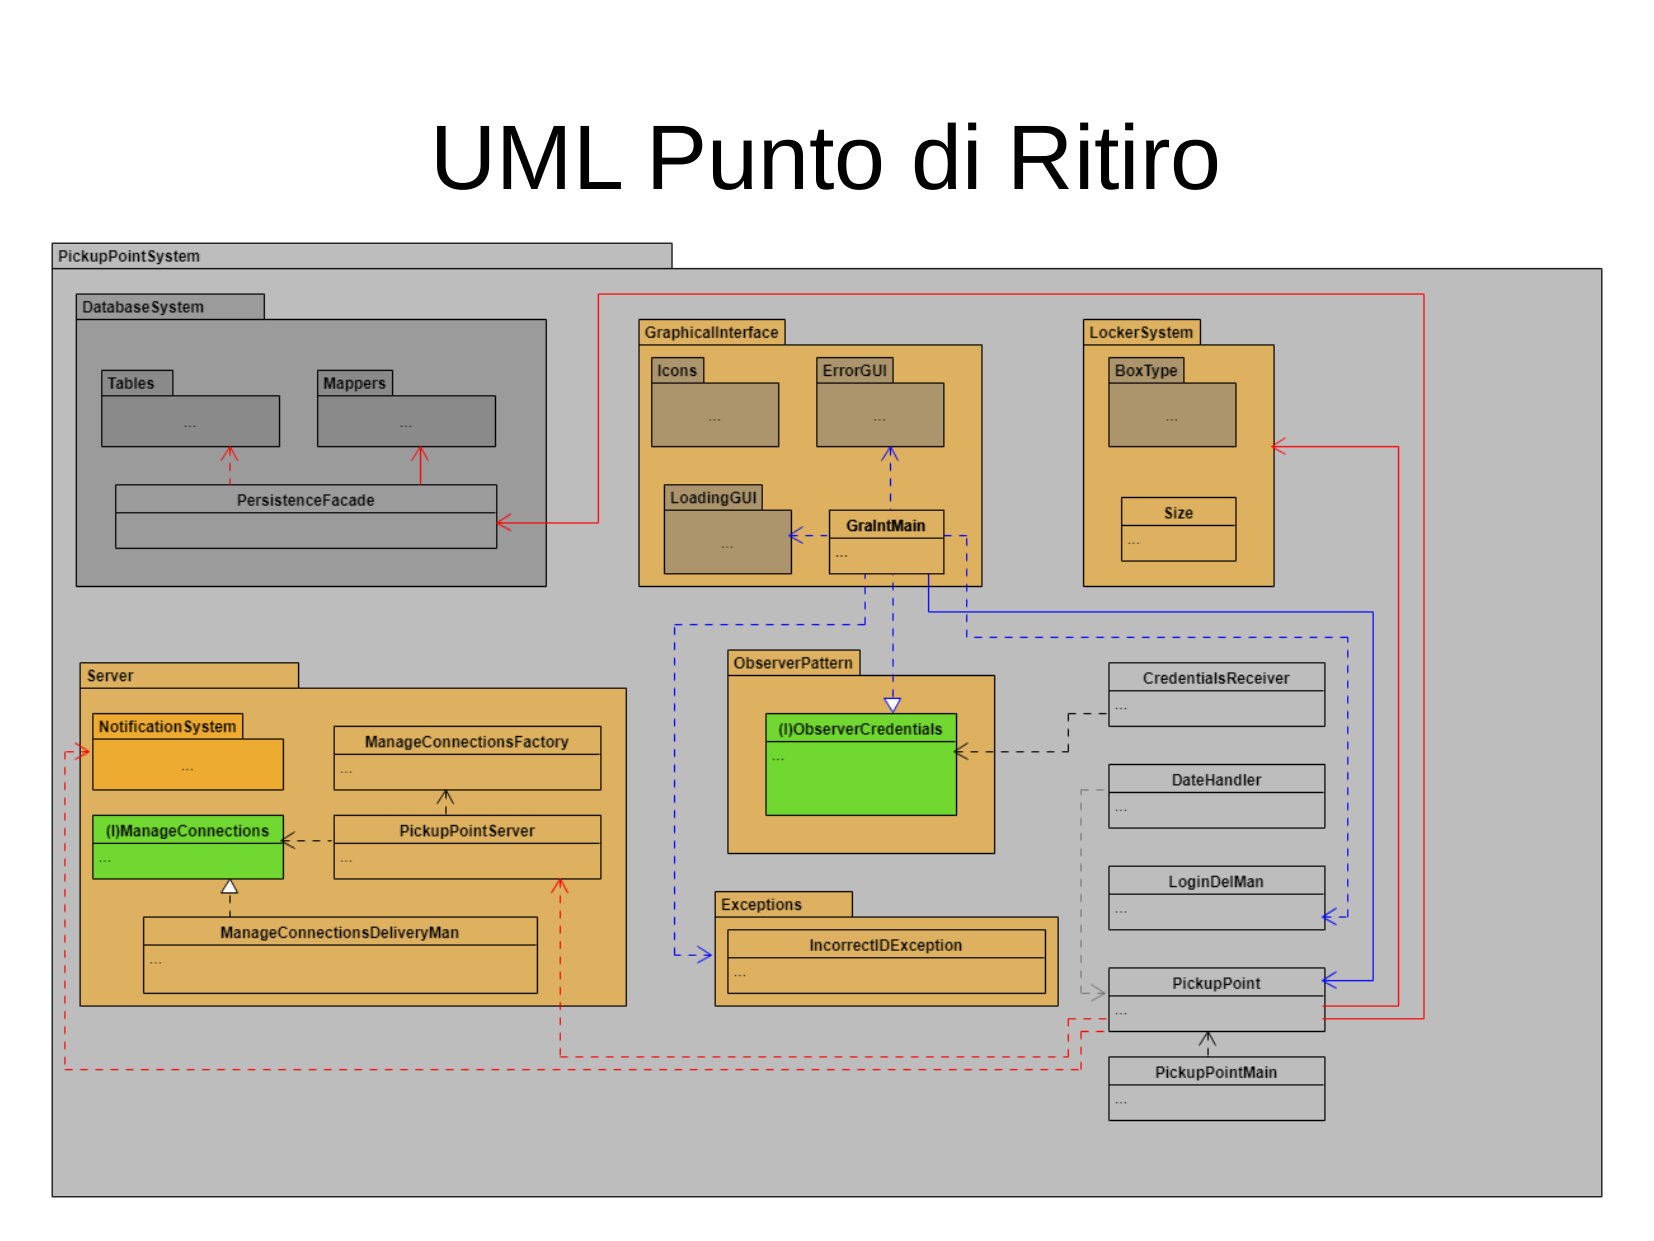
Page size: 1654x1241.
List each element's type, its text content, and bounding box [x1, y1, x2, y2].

picture [39, 230, 1614, 1209]
title UML Punto di Ritiro [82, 49, 1571, 230]
